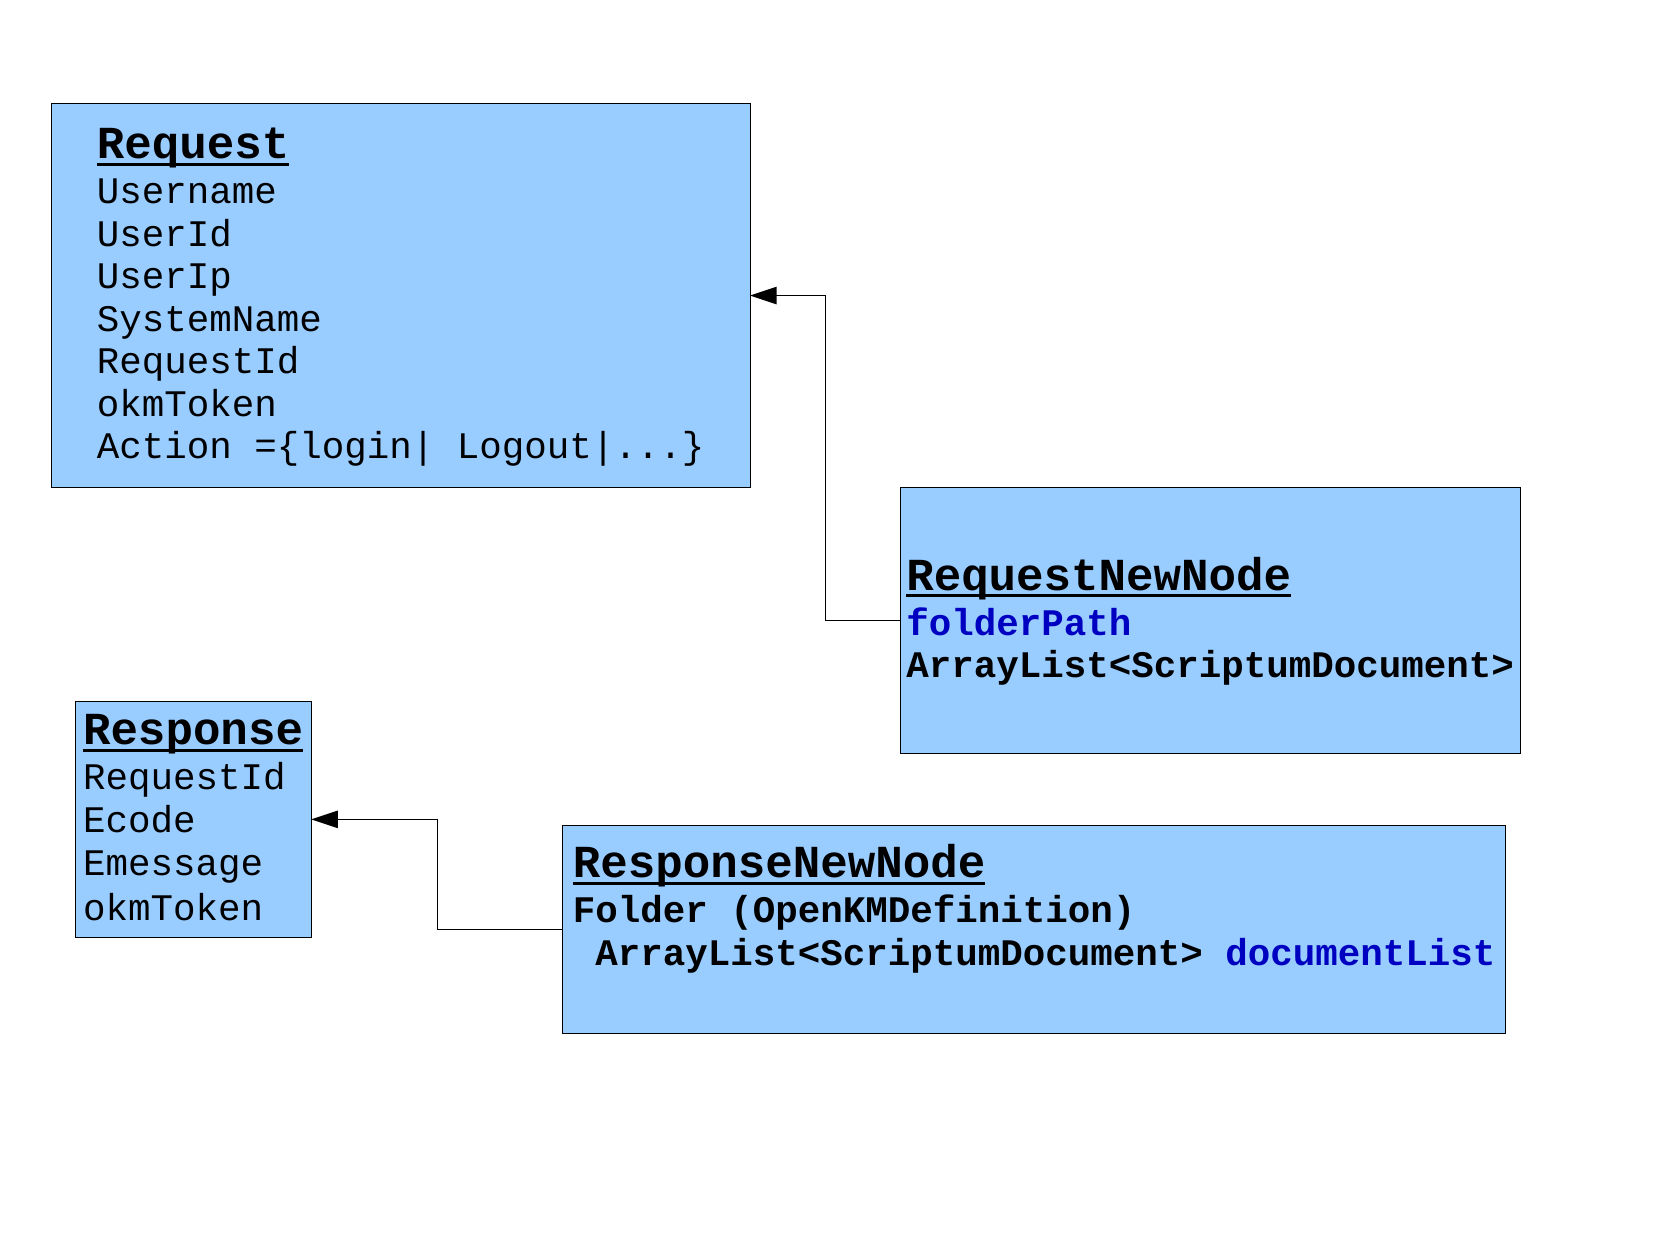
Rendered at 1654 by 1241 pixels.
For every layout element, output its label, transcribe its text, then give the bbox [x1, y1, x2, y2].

text_box ResponseNewNode Folder (OpenKMDefinition) ArrayList<ScriptumDocument> documentList [562, 825, 1506, 1034]
text_box RequestNewNode folderPath ArrayList<ScriptumDocument> [900, 487, 1521, 754]
text_box Request Username UserId UserIp SystemName RequestId okmToken Action ={login| Logout|...} [51, 103, 751, 488]
text_box Response RequestId Ecode Emessage okmToken [75, 701, 312, 938]
